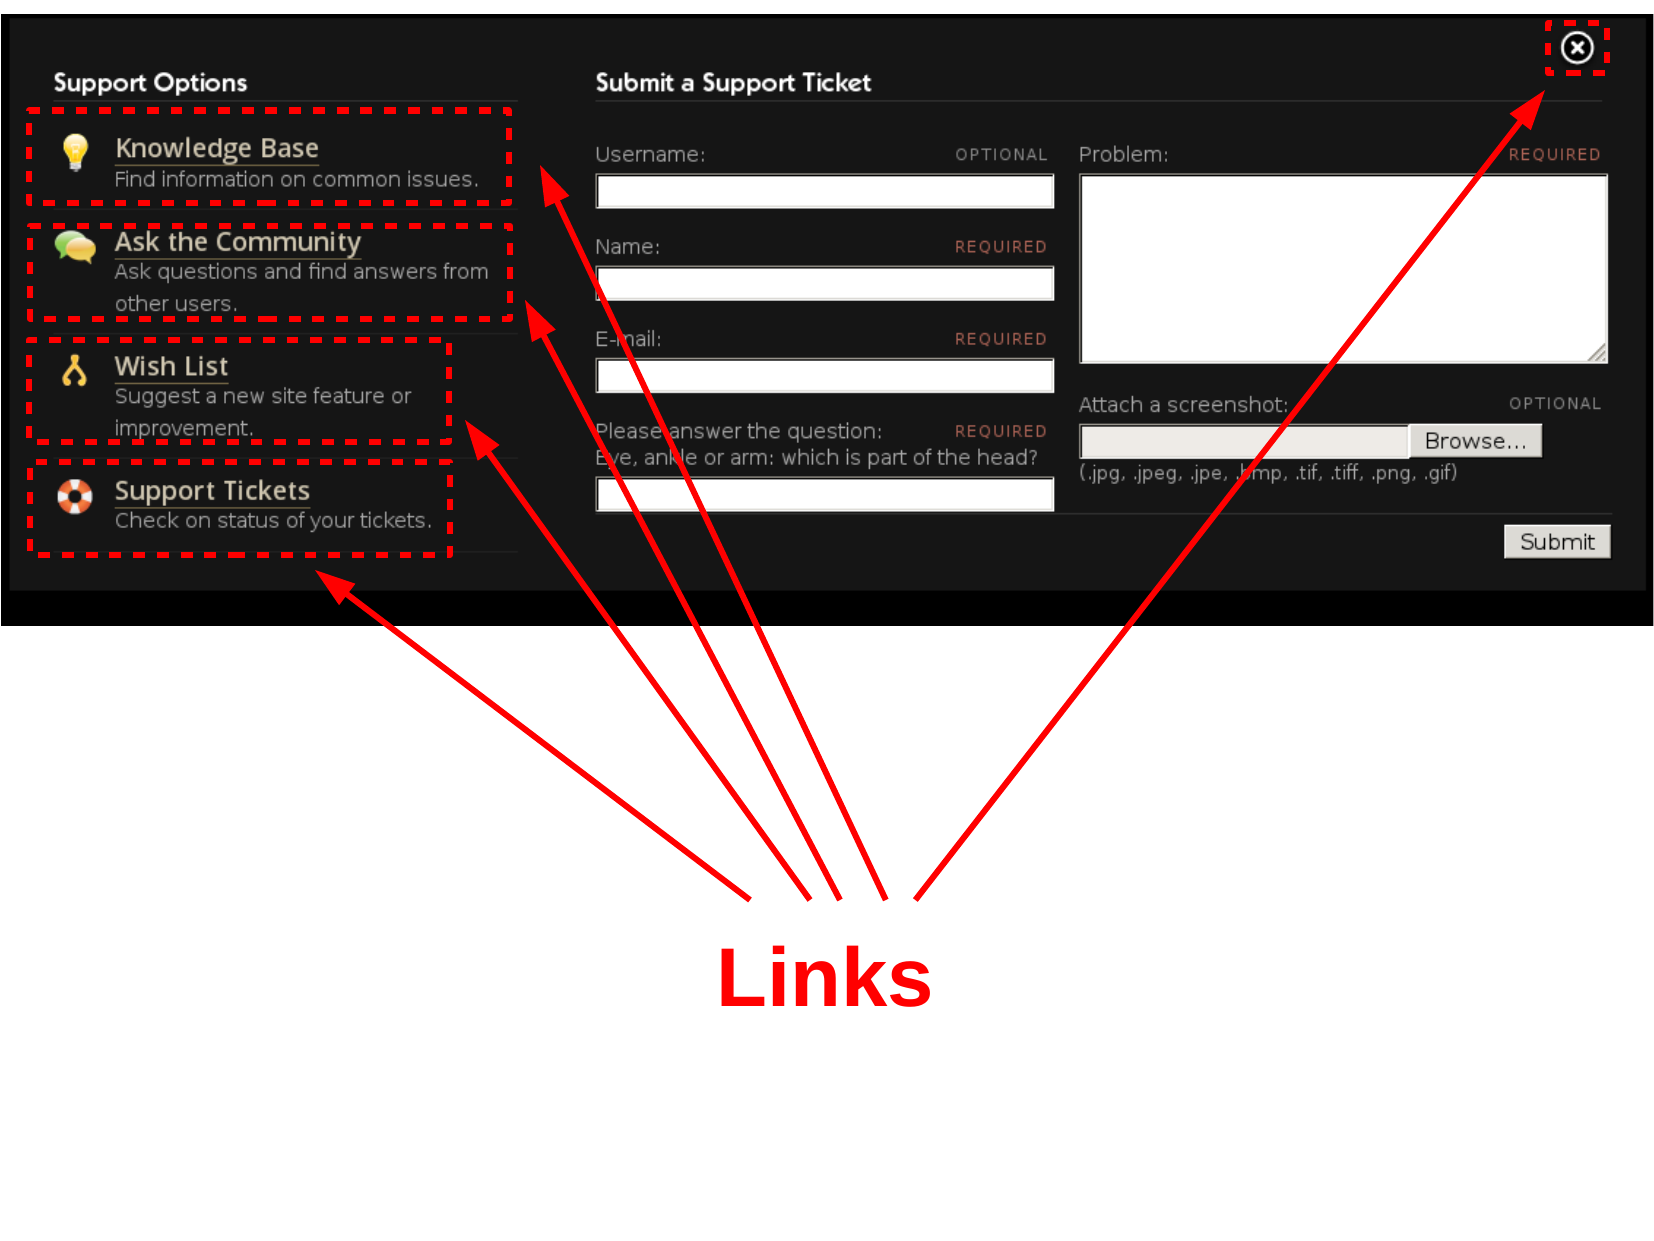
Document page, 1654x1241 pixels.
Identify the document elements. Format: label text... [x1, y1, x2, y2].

text_box Links [702, 923, 950, 1032]
picture [1, 14, 1654, 626]
